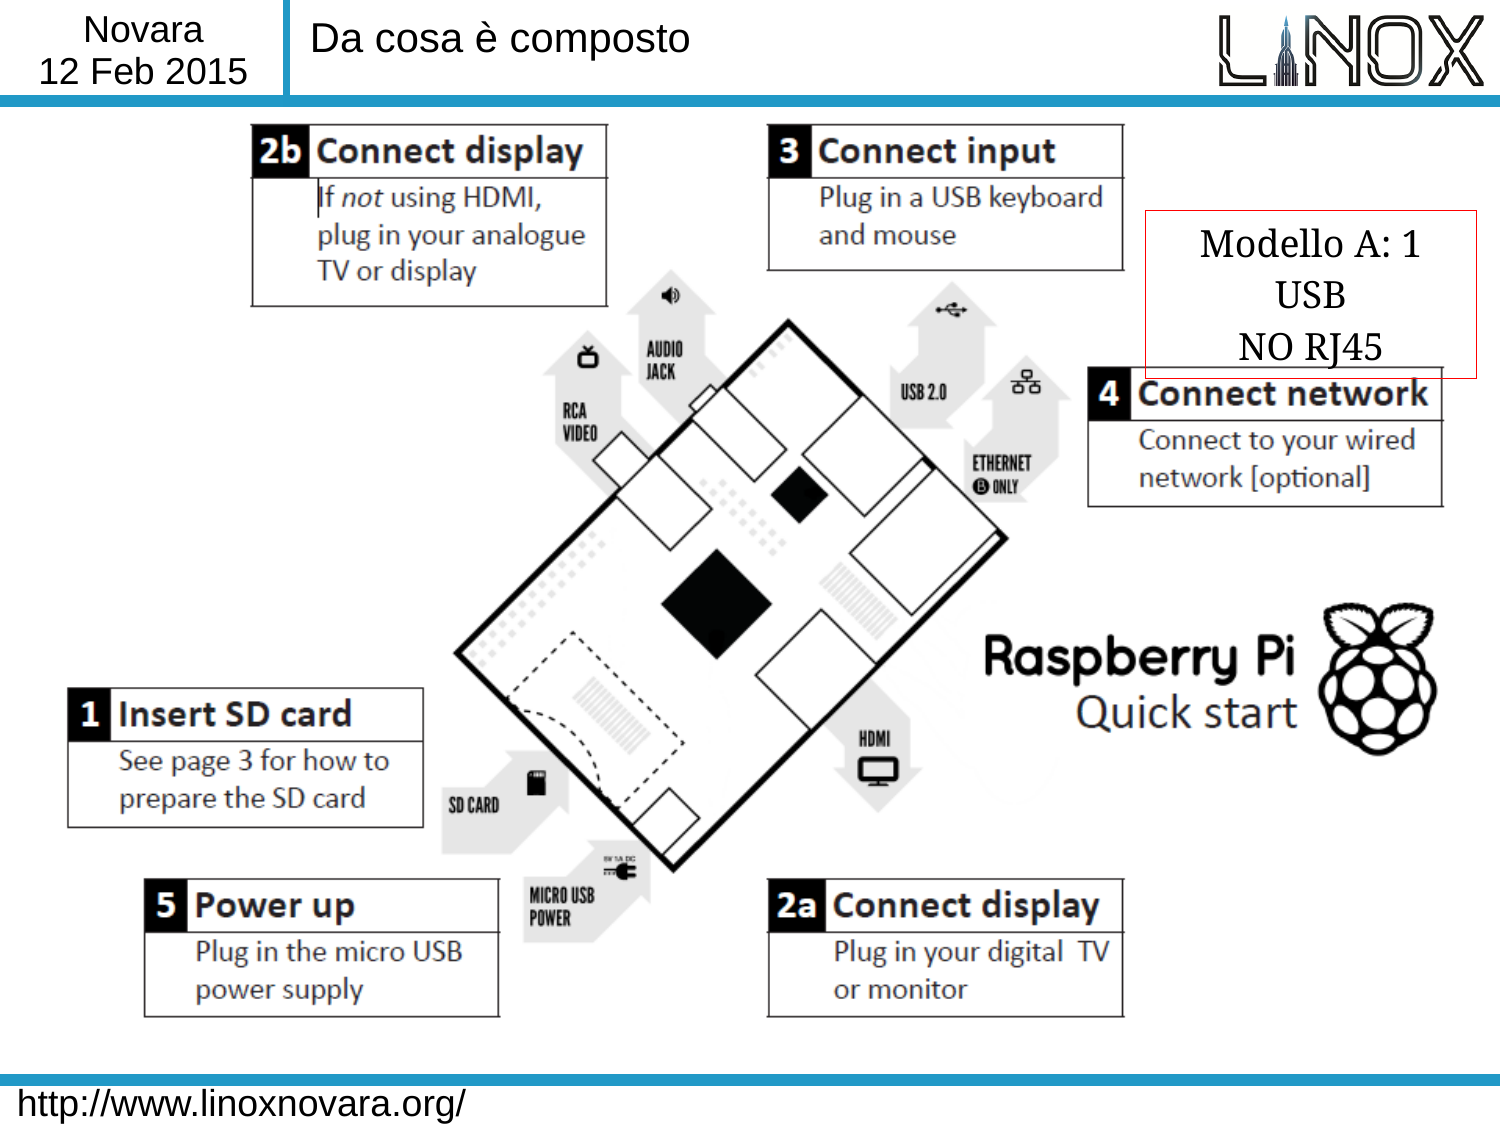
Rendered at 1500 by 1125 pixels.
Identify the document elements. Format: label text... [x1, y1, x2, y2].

list Da cosa è composto [295, 7, 1321, 83]
text_box Modello A: 1 USB NO RJ45 [1145, 210, 1477, 312]
picture [0, 0, 1500, 1035]
picture [0, 1074, 1500, 1086]
picture [1146, 312, 1460, 378]
